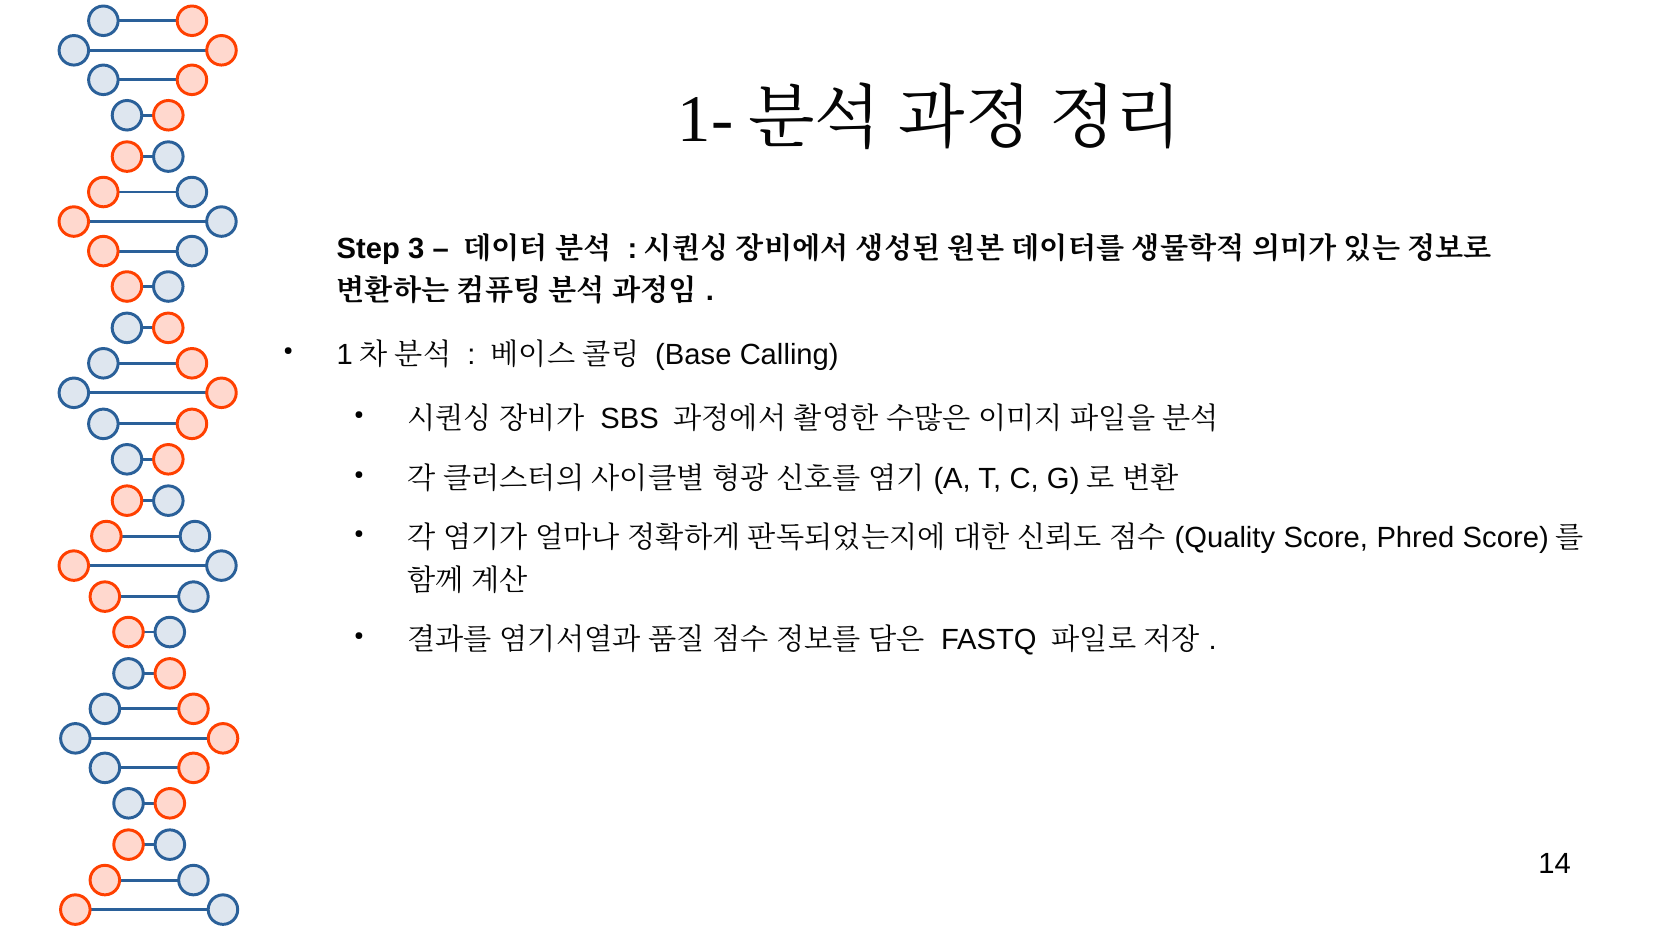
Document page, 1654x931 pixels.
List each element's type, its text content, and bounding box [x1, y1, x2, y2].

title 1-분석 과정 정리 [265, 35, 1595, 189]
list Step 3 – 데이터 분석 :시퀀싱 장비에서 생성된 원본 데이터를 생물학적 의미가 있는 정보로 변환하는 컴퓨팅 분석 과정임. 1차 분석 : 베이스 콜링 (Base Calling) 시퀀싱 장비가 SBS 과정에서 촬영한 수많은 이미지 파일을 분석 각 클러스터의 사이클별 형광 신호를 염기(A, T, C, G)로 변환 각 염기가 얼마나 정확하게 판독되었는지에 대한 신뢰도 점수(Quality Score, Phred Score)를 함께 계산 결과를 염기서열과 품질 점수 정보를 담은 FASTQ 파일로 저장. [265, 224, 1595, 764]
